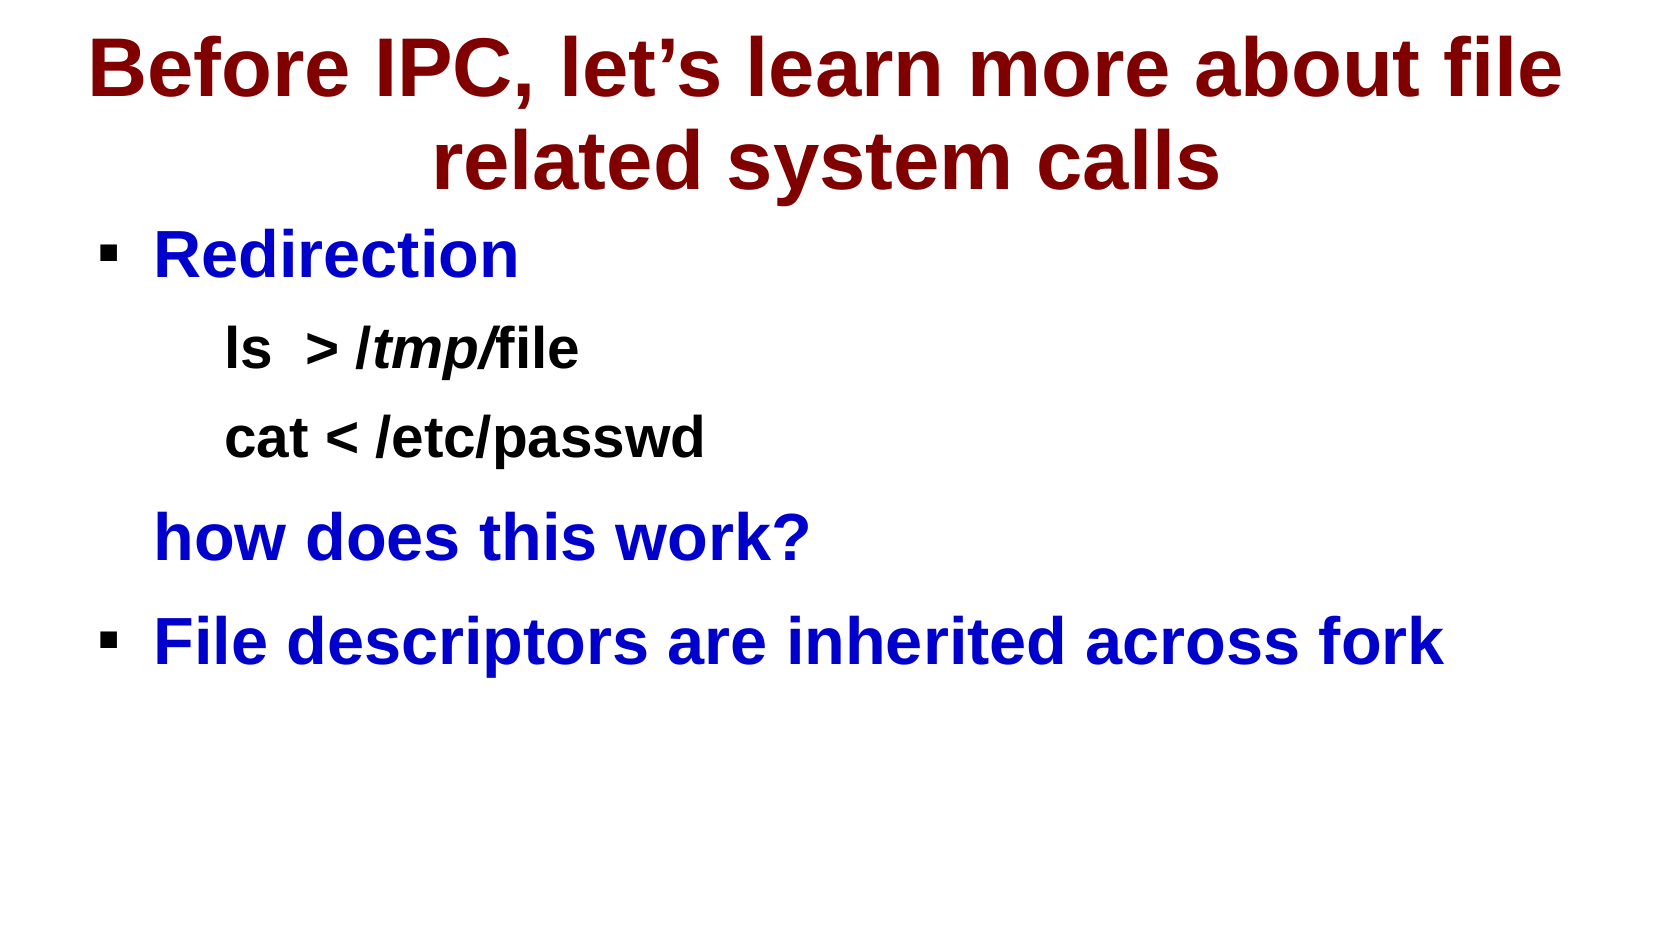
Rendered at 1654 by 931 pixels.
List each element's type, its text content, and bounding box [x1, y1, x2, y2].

title Before IPC, let’s learn more about file related system calls [82, 21, 1571, 208]
list Redirection ls > /tmp/file cat < /etc/passwd how does this work? File descriptors are inherited across fork [82, 217, 1571, 757]
